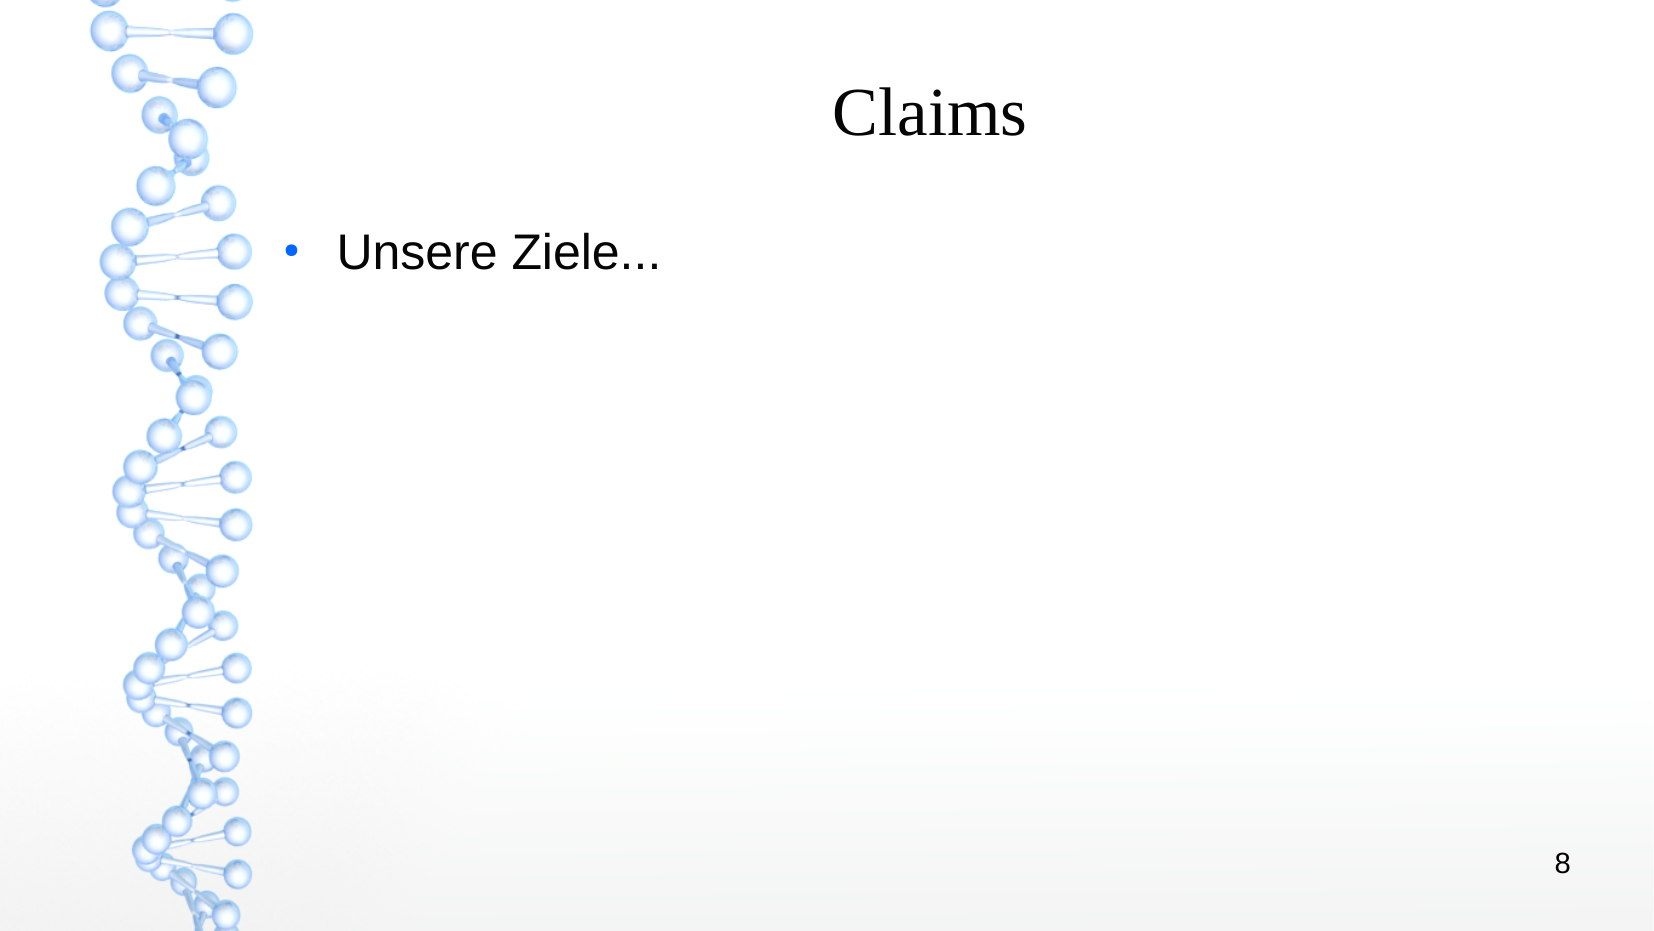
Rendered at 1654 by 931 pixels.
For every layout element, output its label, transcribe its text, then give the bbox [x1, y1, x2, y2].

list Unsere Ziele... [265, 224, 1595, 764]
picture [0, 0, 1654, 931]
title Claims [265, 35, 1595, 189]
